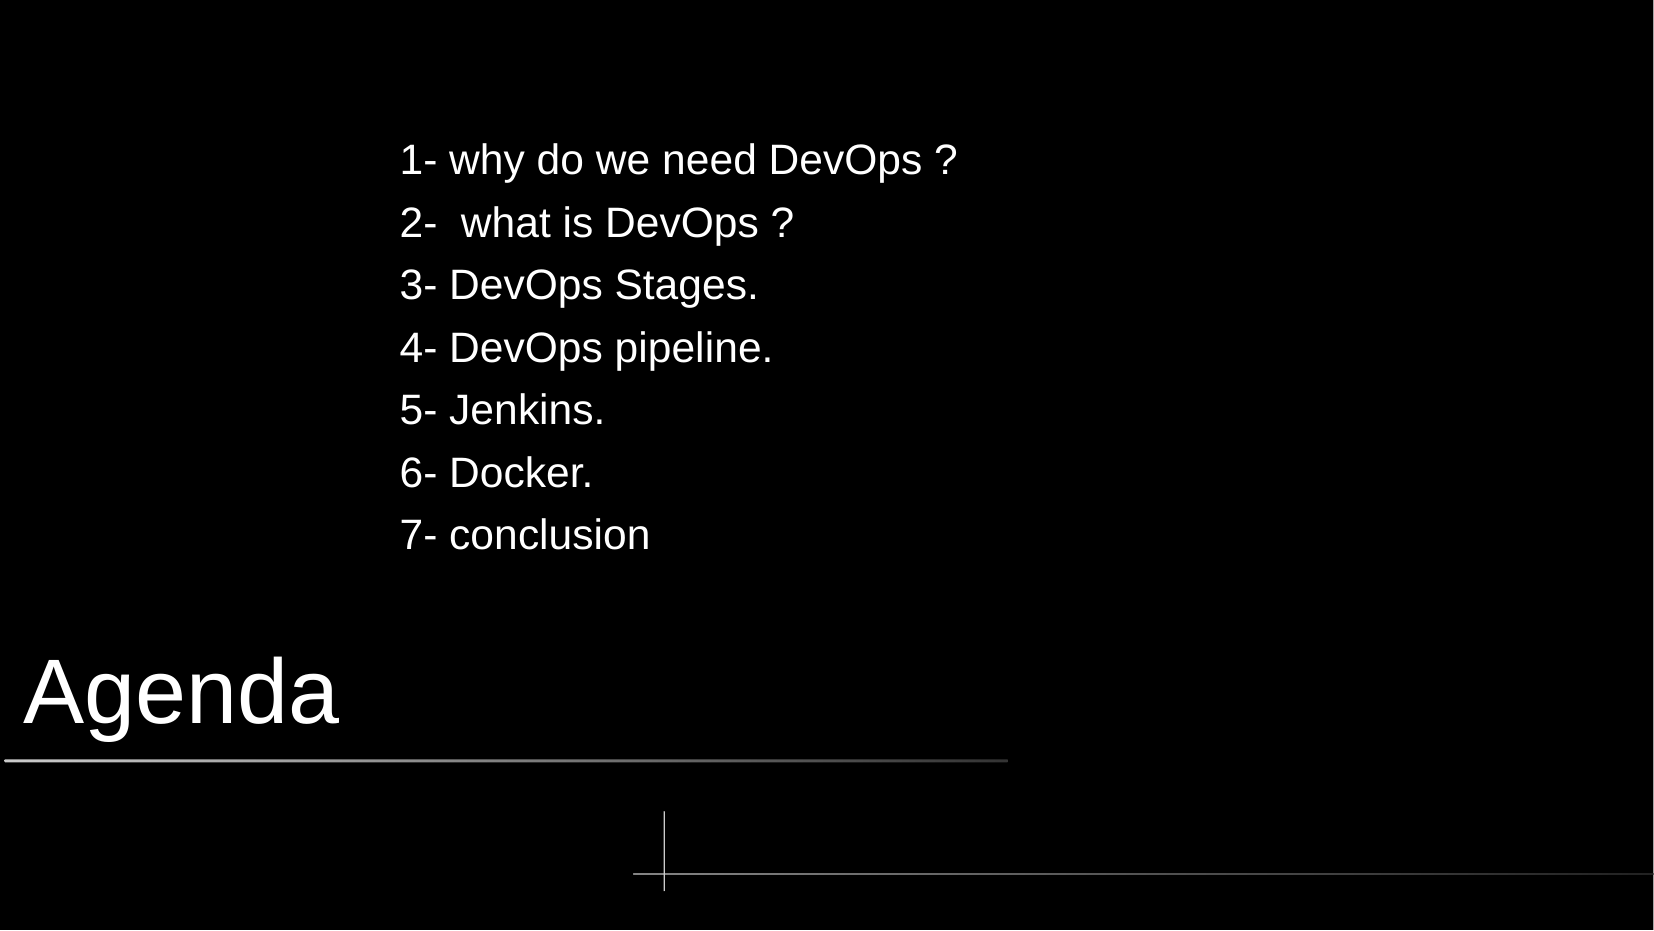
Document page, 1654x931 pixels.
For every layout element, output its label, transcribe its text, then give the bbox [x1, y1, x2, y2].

list 1- why do we need DevOps ? 2- what is DevOps ? 3- DevOps Stages. 4- DevOps pipeline. 5- Jenkins. 6- Docker. 7- conclusion [399, 136, 1463, 563]
title Agenda [23, 637, 1501, 746]
